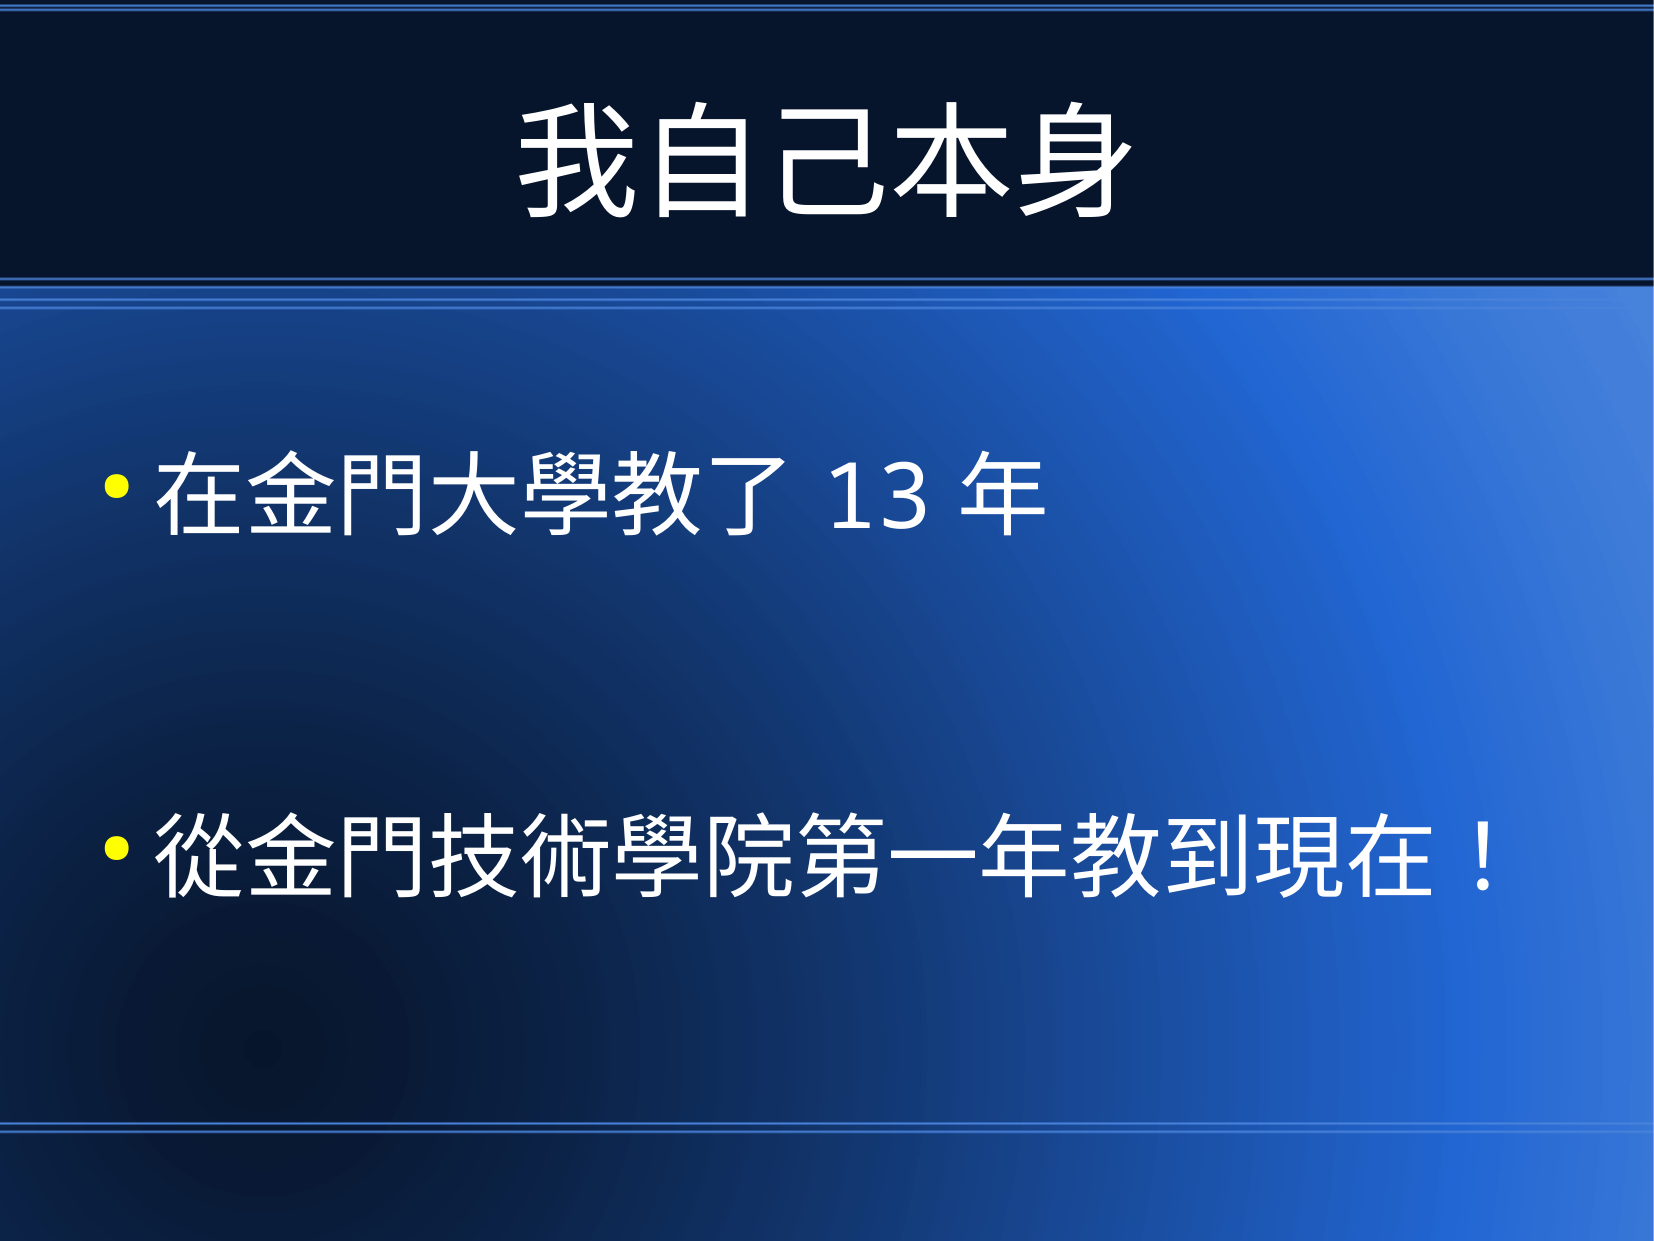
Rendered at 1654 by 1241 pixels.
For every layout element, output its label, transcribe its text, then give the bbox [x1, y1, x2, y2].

list 在金門大學教了13年 從金門技術學院第一年教到現在！ [82, 355, 1571, 1241]
title 我自己本身 [82, 49, 1571, 257]
picture [0, 0, 1654, 1241]
